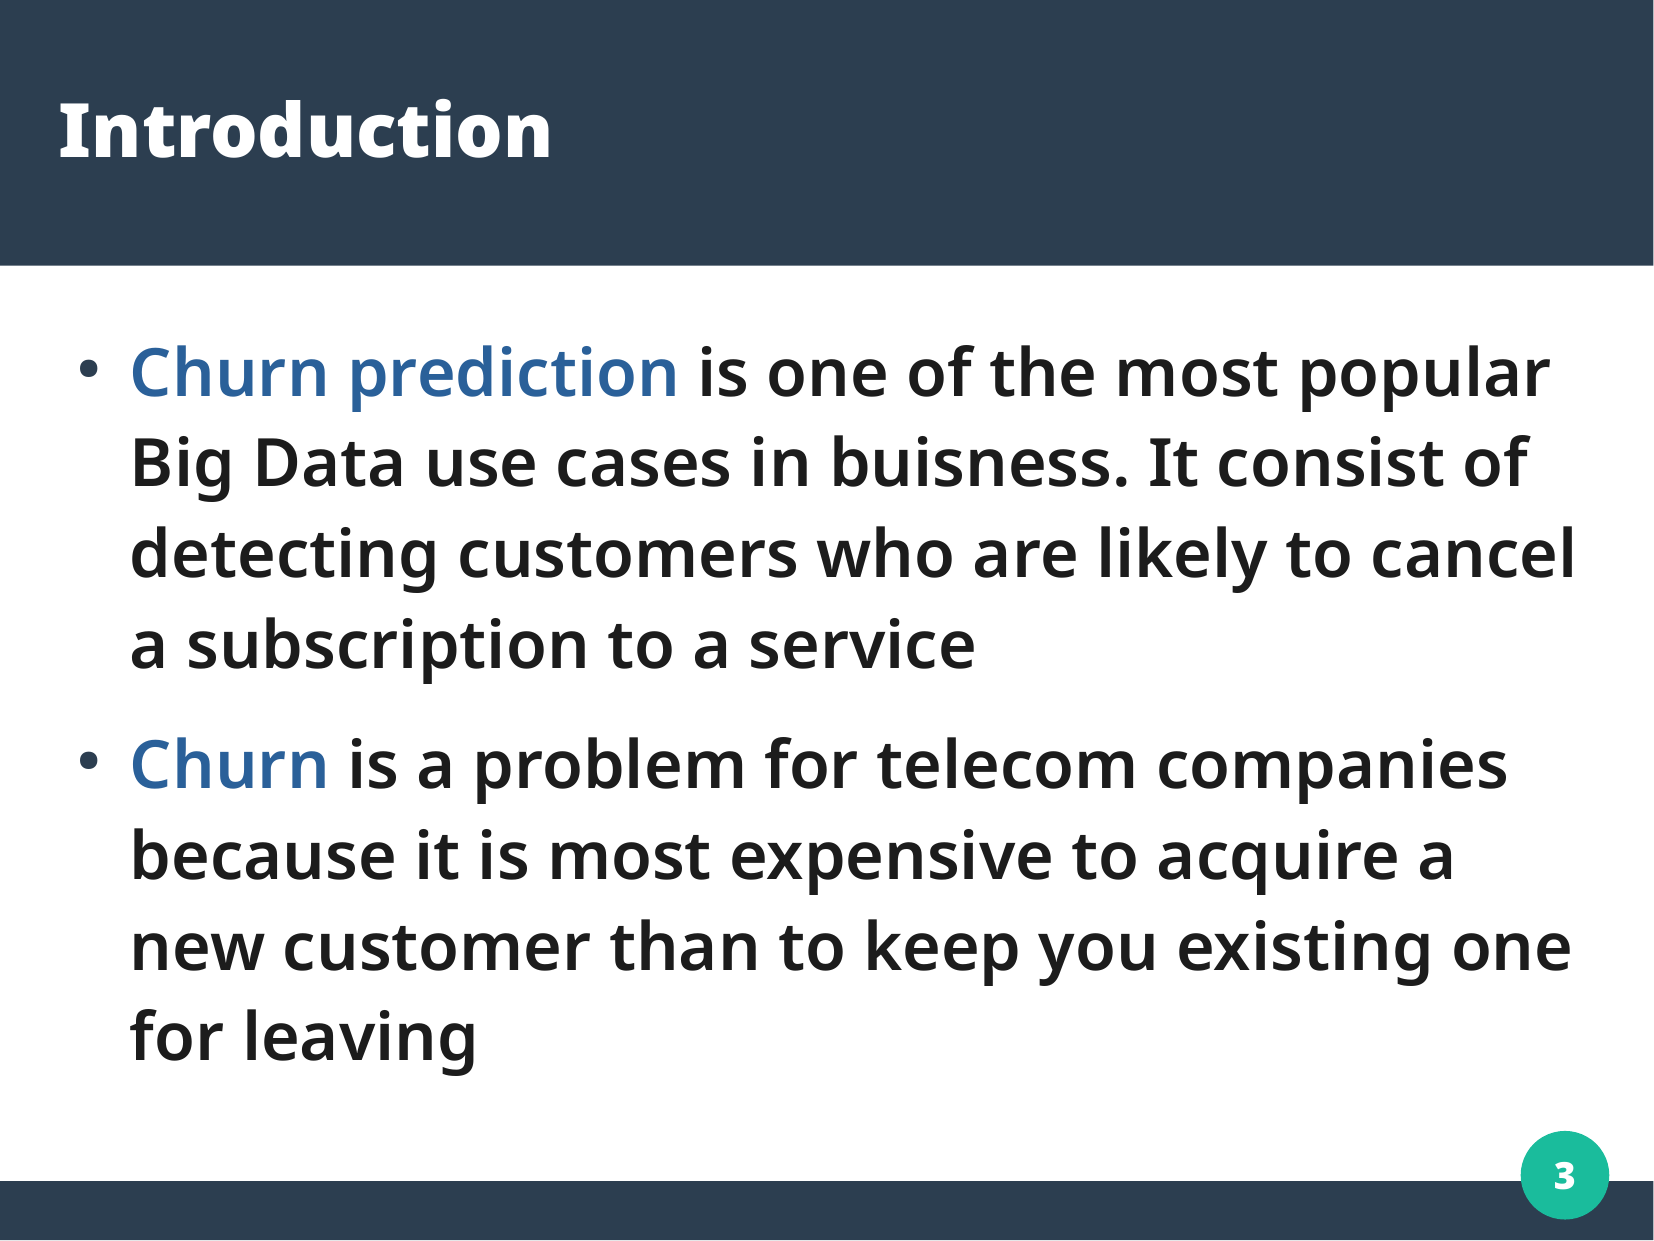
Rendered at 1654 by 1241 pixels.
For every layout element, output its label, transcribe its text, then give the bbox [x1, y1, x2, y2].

title Introduction [59, 49, 1595, 207]
list Churn prediction is one of the most popular Big Data use cases in buisness. It consist of detecting customers who are likely to cancel a subscription to a service Churn is a problem for telecom companies because it is most expensive to acquire a new customer than to keep you existing one for leaving [59, 324, 1595, 1152]
